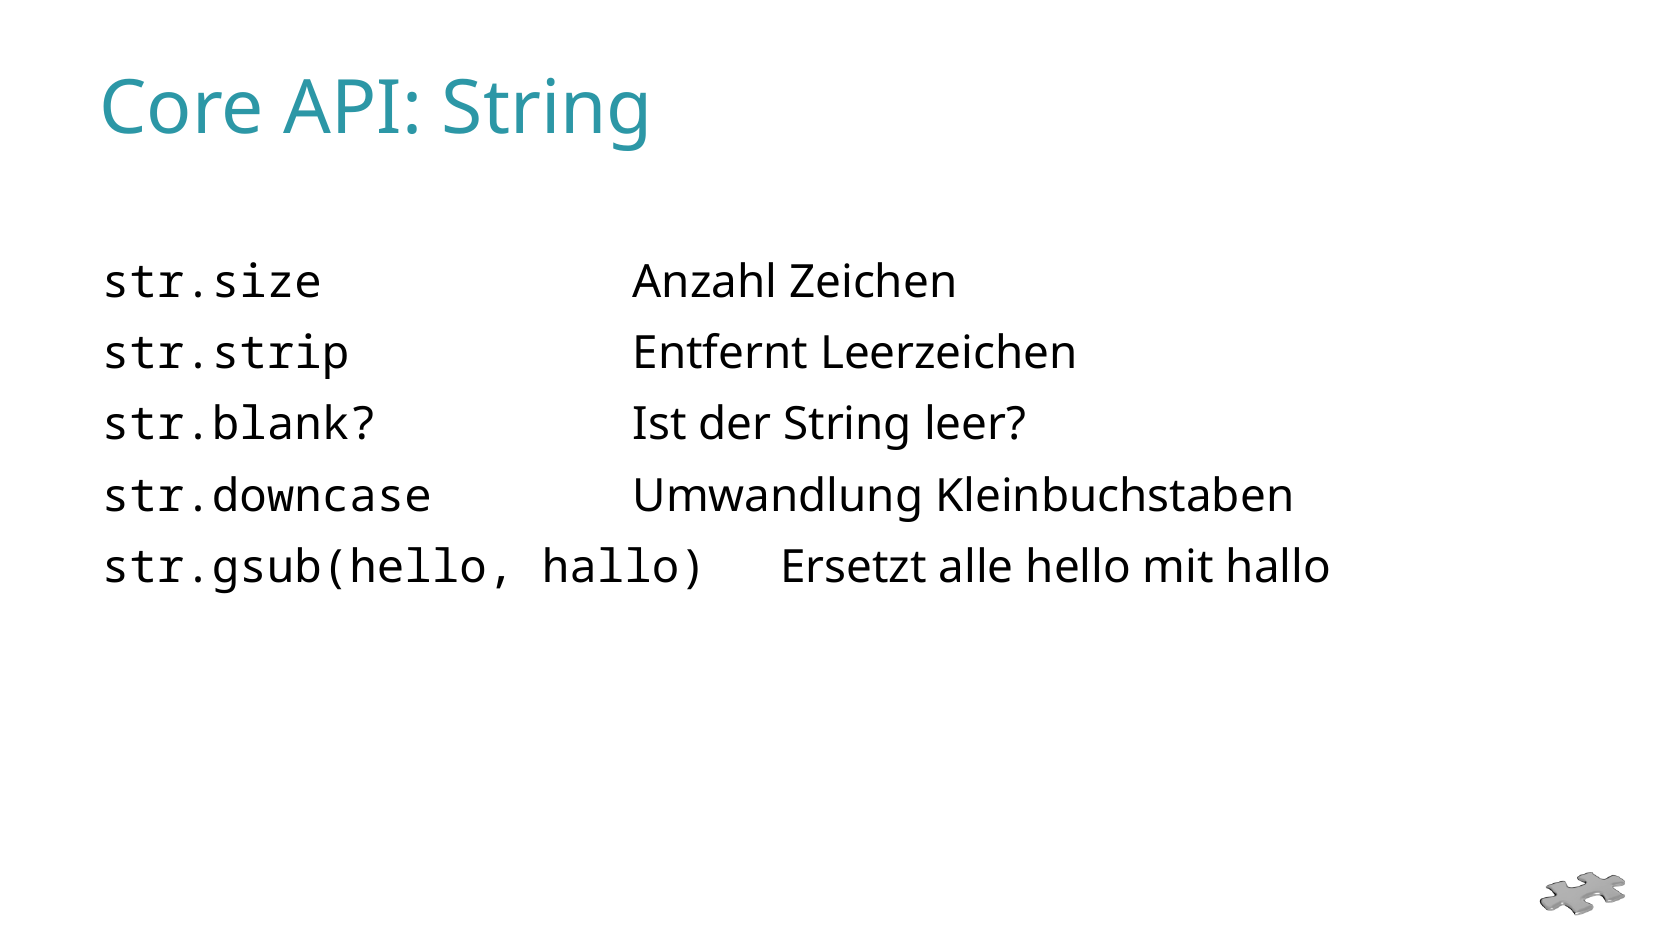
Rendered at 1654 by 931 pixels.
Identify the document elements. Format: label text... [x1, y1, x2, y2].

picture [1539, 871, 1626, 916]
list str.size Anzahl Zeichen str.strip Entfernt Leerzeichen str.blank? Ist der String leer? str.downcase Umwandlung Kleinbuchstaben str.gsub(hello, hallo) Ersetzt alle hello mit hallo [101, 248, 1547, 883]
title Core API: String [99, 54, 1535, 154]
